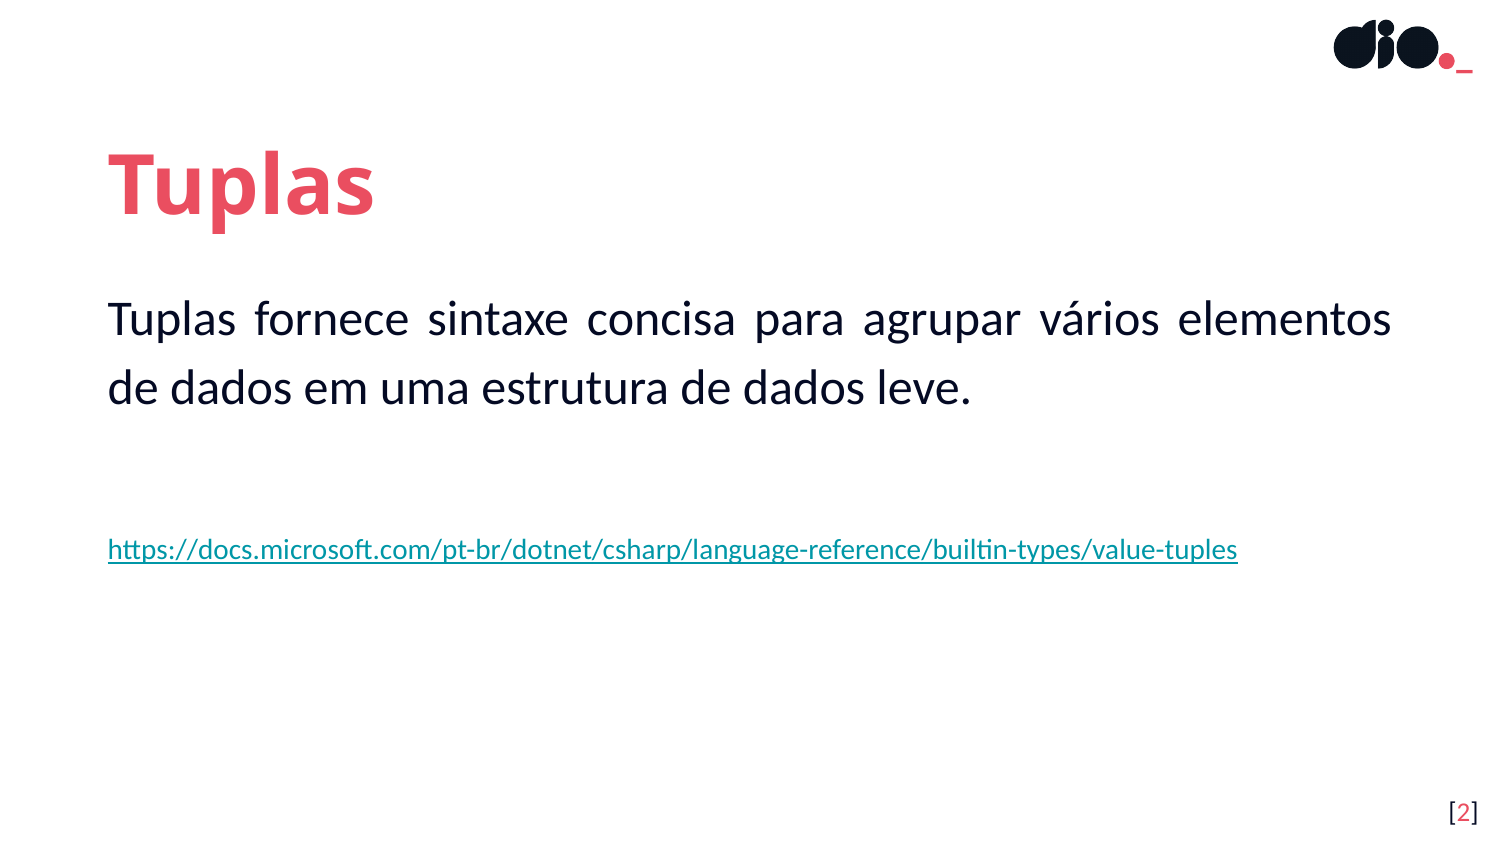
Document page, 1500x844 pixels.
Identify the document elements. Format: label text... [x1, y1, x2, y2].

text_box Tuplas fornece sintaxe concisa para agrupar vários elementos de dados em uma estrutura de dados leve. https://docs.microsoft.com/pt-br/dotnet/csharp/language-reference/builtin-types/value-tuples [92, 276, 1408, 749]
text_box Tuplas [92, 104, 1408, 243]
slide_number [<number>] [1403, 779, 1494, 844]
picture [1333, 19, 1473, 74]
